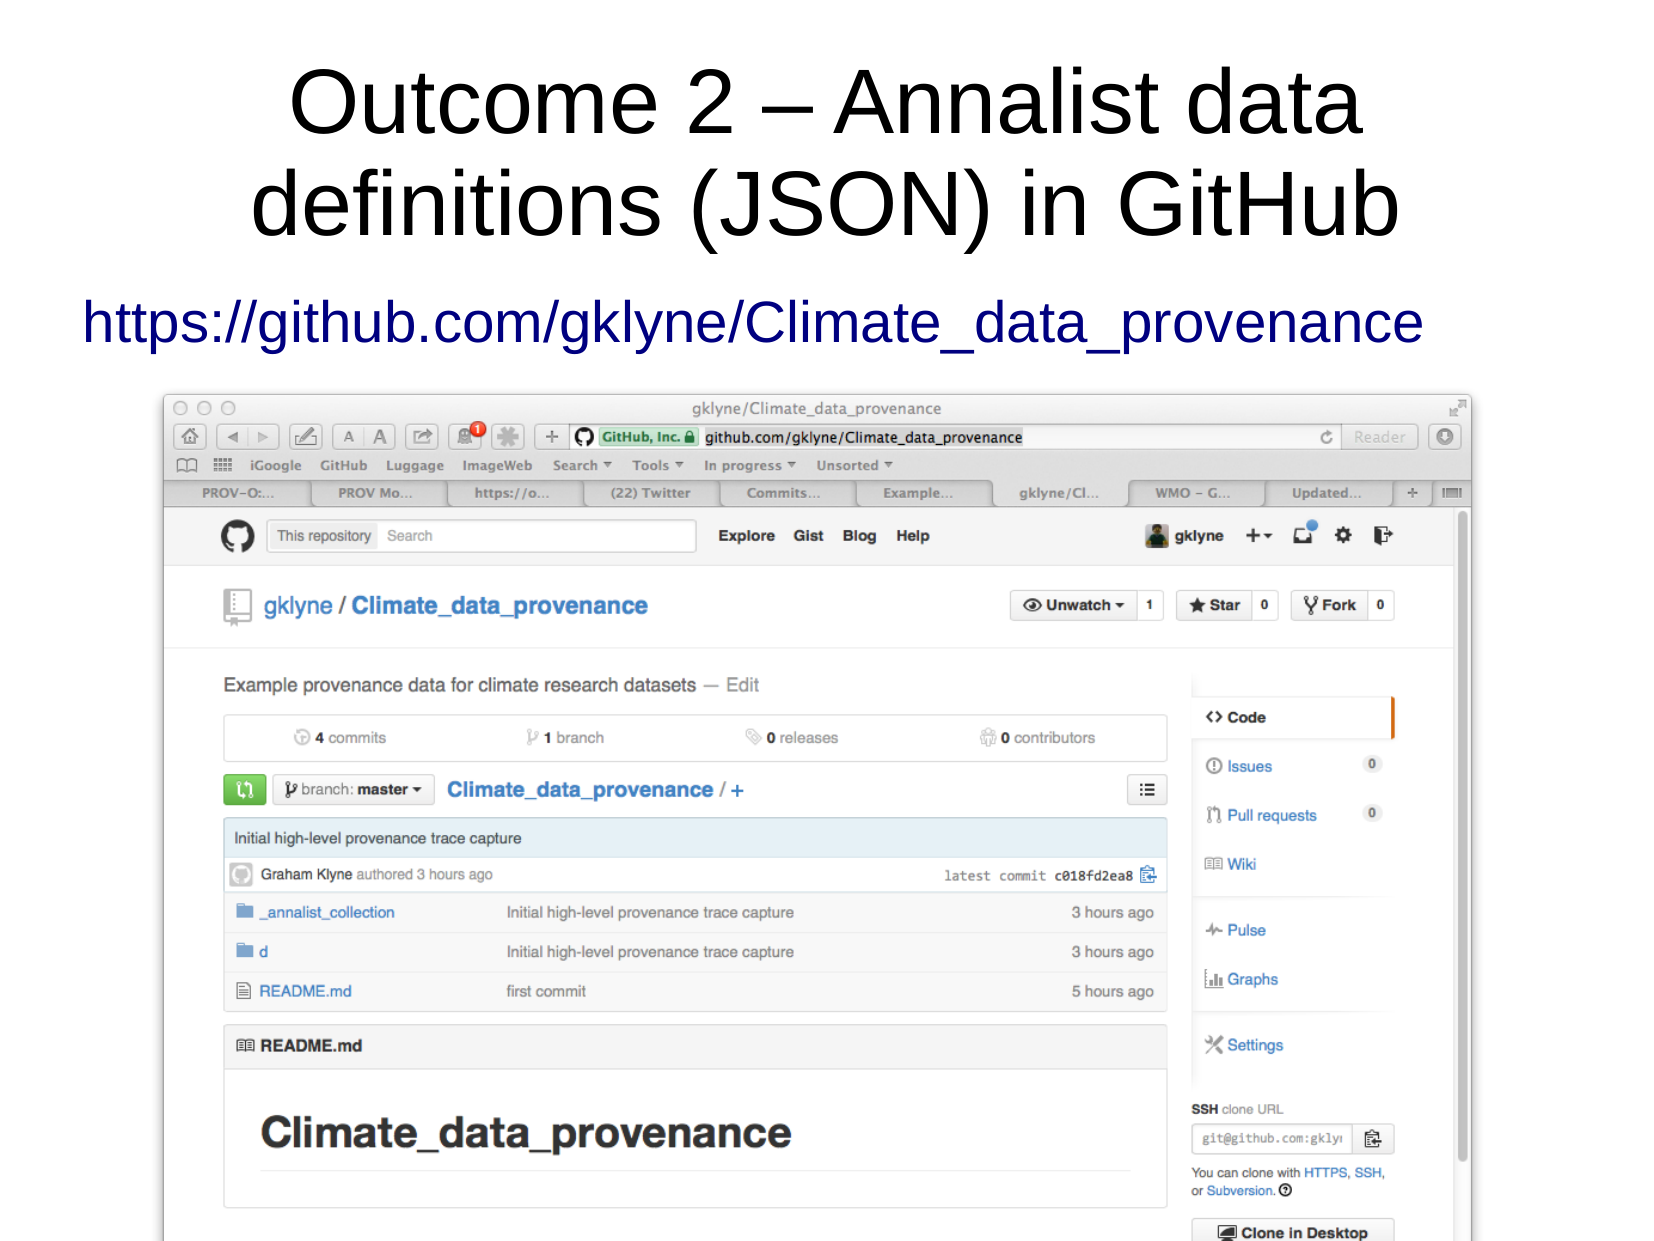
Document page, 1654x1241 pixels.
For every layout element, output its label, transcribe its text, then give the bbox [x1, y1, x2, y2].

list https://github.com/gklyne/Climate_data_provenance [82, 290, 1571, 384]
picture [147, 383, 1488, 1241]
title Outcome 2 – Annalist data definitions (JSON) in GitHub [82, 49, 1571, 257]
